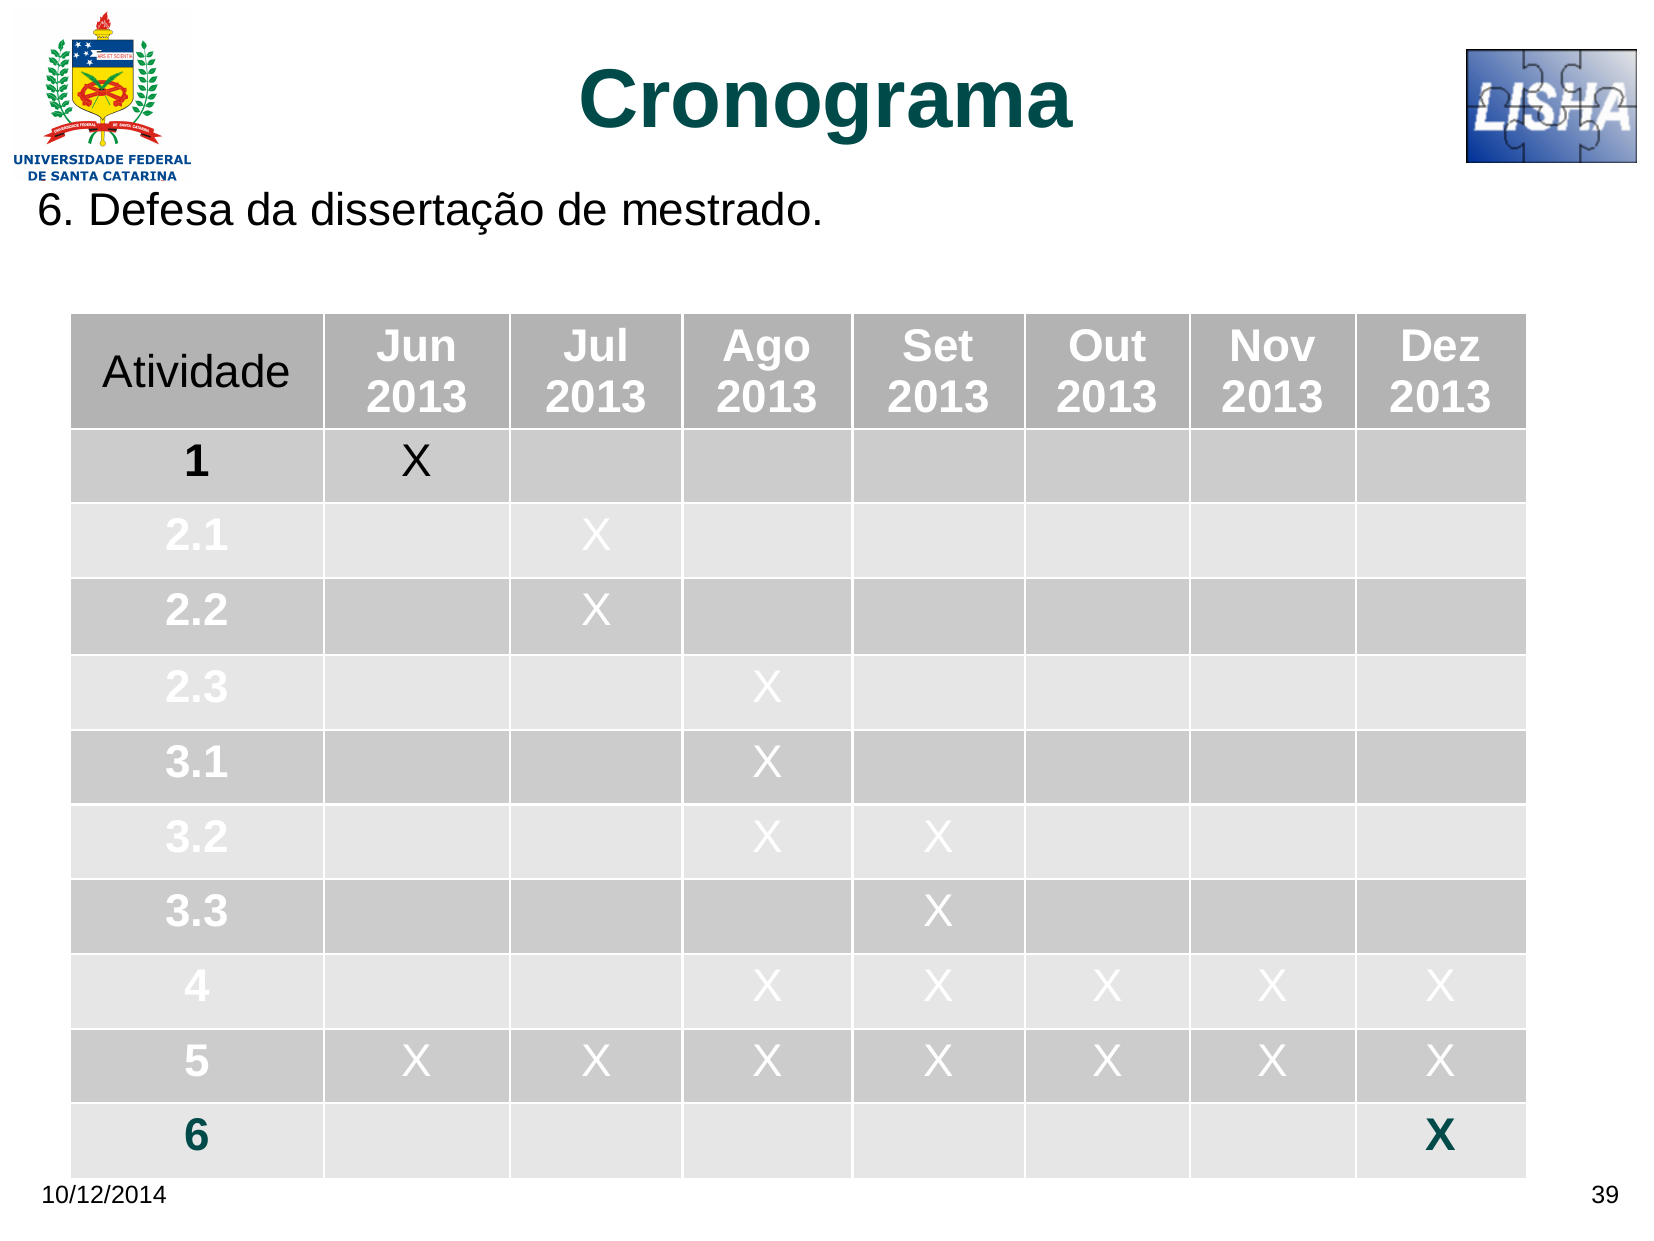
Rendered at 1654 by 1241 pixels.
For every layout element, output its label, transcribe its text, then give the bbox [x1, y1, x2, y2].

table_cell X [854, 1030, 1024, 1102]
table_cell X [684, 656, 851, 729]
table_header Dez 2013 [1357, 314, 1526, 428]
table_cell X [1026, 955, 1189, 1028]
table_cell [1026, 430, 1189, 502]
table_cell [325, 504, 509, 577]
picture [1466, 49, 1637, 163]
table_cell [1357, 656, 1526, 729]
table_cell [684, 1104, 851, 1178]
table_header Atividade [71, 314, 323, 428]
table_cell [511, 731, 681, 803]
table_cell [854, 731, 1024, 803]
table_cell [854, 430, 1024, 502]
table_cell X [1357, 1030, 1526, 1102]
table_cell 1 [71, 430, 323, 502]
table_cell [1026, 880, 1189, 953]
table_cell 3.2 [71, 806, 323, 878]
table_cell X [325, 1030, 509, 1102]
table_cell X [325, 430, 509, 502]
table_cell X [511, 579, 681, 654]
table_cell [1357, 504, 1526, 577]
table_cell [1357, 806, 1526, 878]
table_cell [325, 731, 509, 803]
table_cell [325, 579, 509, 654]
table_cell X [854, 955, 1024, 1028]
table_cell [684, 880, 851, 953]
table_header Jul 2013 [511, 314, 681, 428]
table_cell X [1191, 955, 1355, 1028]
table_cell X [684, 806, 851, 878]
table_cell [325, 880, 509, 953]
table_header Jun 2013 [325, 314, 509, 428]
table_cell [1026, 806, 1189, 878]
table_cell [684, 504, 851, 577]
table_cell [1357, 880, 1526, 953]
table_cell [511, 806, 681, 878]
table_cell [684, 430, 851, 502]
table_cell [1191, 806, 1355, 878]
table_cell X [1357, 1104, 1526, 1178]
table_header Nov 2013 [1191, 314, 1355, 428]
table_cell [511, 656, 681, 729]
table_cell 5 [71, 1030, 323, 1102]
table_cell [1357, 579, 1526, 654]
table_cell [1026, 504, 1189, 577]
table_cell [854, 579, 1024, 654]
table_cell [1191, 880, 1355, 953]
table_cell X [854, 806, 1024, 878]
table_cell [325, 955, 509, 1028]
table_cell 2.2 [71, 579, 323, 654]
table_cell 3.1 [71, 731, 323, 803]
table_cell 3.3 [71, 880, 323, 953]
table_cell 6 [71, 1104, 323, 1178]
table_cell [1357, 430, 1526, 502]
table_cell [325, 806, 509, 878]
table_cell [1191, 656, 1355, 729]
picture [13, 6, 191, 181]
table_cell X [684, 955, 851, 1028]
table_cell [511, 880, 681, 953]
table_cell X [1026, 1030, 1189, 1102]
table_cell [684, 579, 851, 654]
table_cell [854, 656, 1024, 729]
table_header Out 2013 [1026, 314, 1189, 428]
table_cell [1191, 430, 1355, 502]
table_cell 2.1 [71, 504, 323, 577]
list 6. Defesa da dissertação de mestrado. [37, 183, 1613, 296]
table_cell [1191, 579, 1355, 654]
table_cell X [1357, 955, 1526, 1028]
table_cell [1026, 656, 1189, 729]
table_cell X [511, 1030, 681, 1102]
table_cell [1191, 731, 1355, 803]
table_cell [325, 1104, 509, 1178]
table_cell X [684, 1030, 851, 1102]
table_cell [511, 430, 681, 502]
table_cell [1026, 579, 1189, 654]
table_cell [1191, 1104, 1355, 1178]
table_cell X [684, 731, 851, 803]
table_header Ago 2013 [684, 314, 851, 428]
table_cell [1357, 731, 1526, 803]
table_cell X [854, 880, 1024, 953]
table_cell [1191, 504, 1355, 577]
table_cell 4 [71, 955, 323, 1028]
table_cell [511, 955, 681, 1028]
table_cell [854, 1104, 1024, 1178]
table_cell X [1191, 1030, 1355, 1102]
table_cell [854, 504, 1024, 577]
title Cronograma [190, 27, 1461, 183]
table_header Set 2013 [854, 314, 1024, 428]
table_cell [511, 1104, 681, 1178]
table_cell [325, 656, 509, 729]
table_cell X [511, 504, 681, 577]
table_cell [1026, 1104, 1189, 1178]
table_cell [1026, 731, 1189, 803]
table_cell 2.3 [71, 656, 323, 729]
